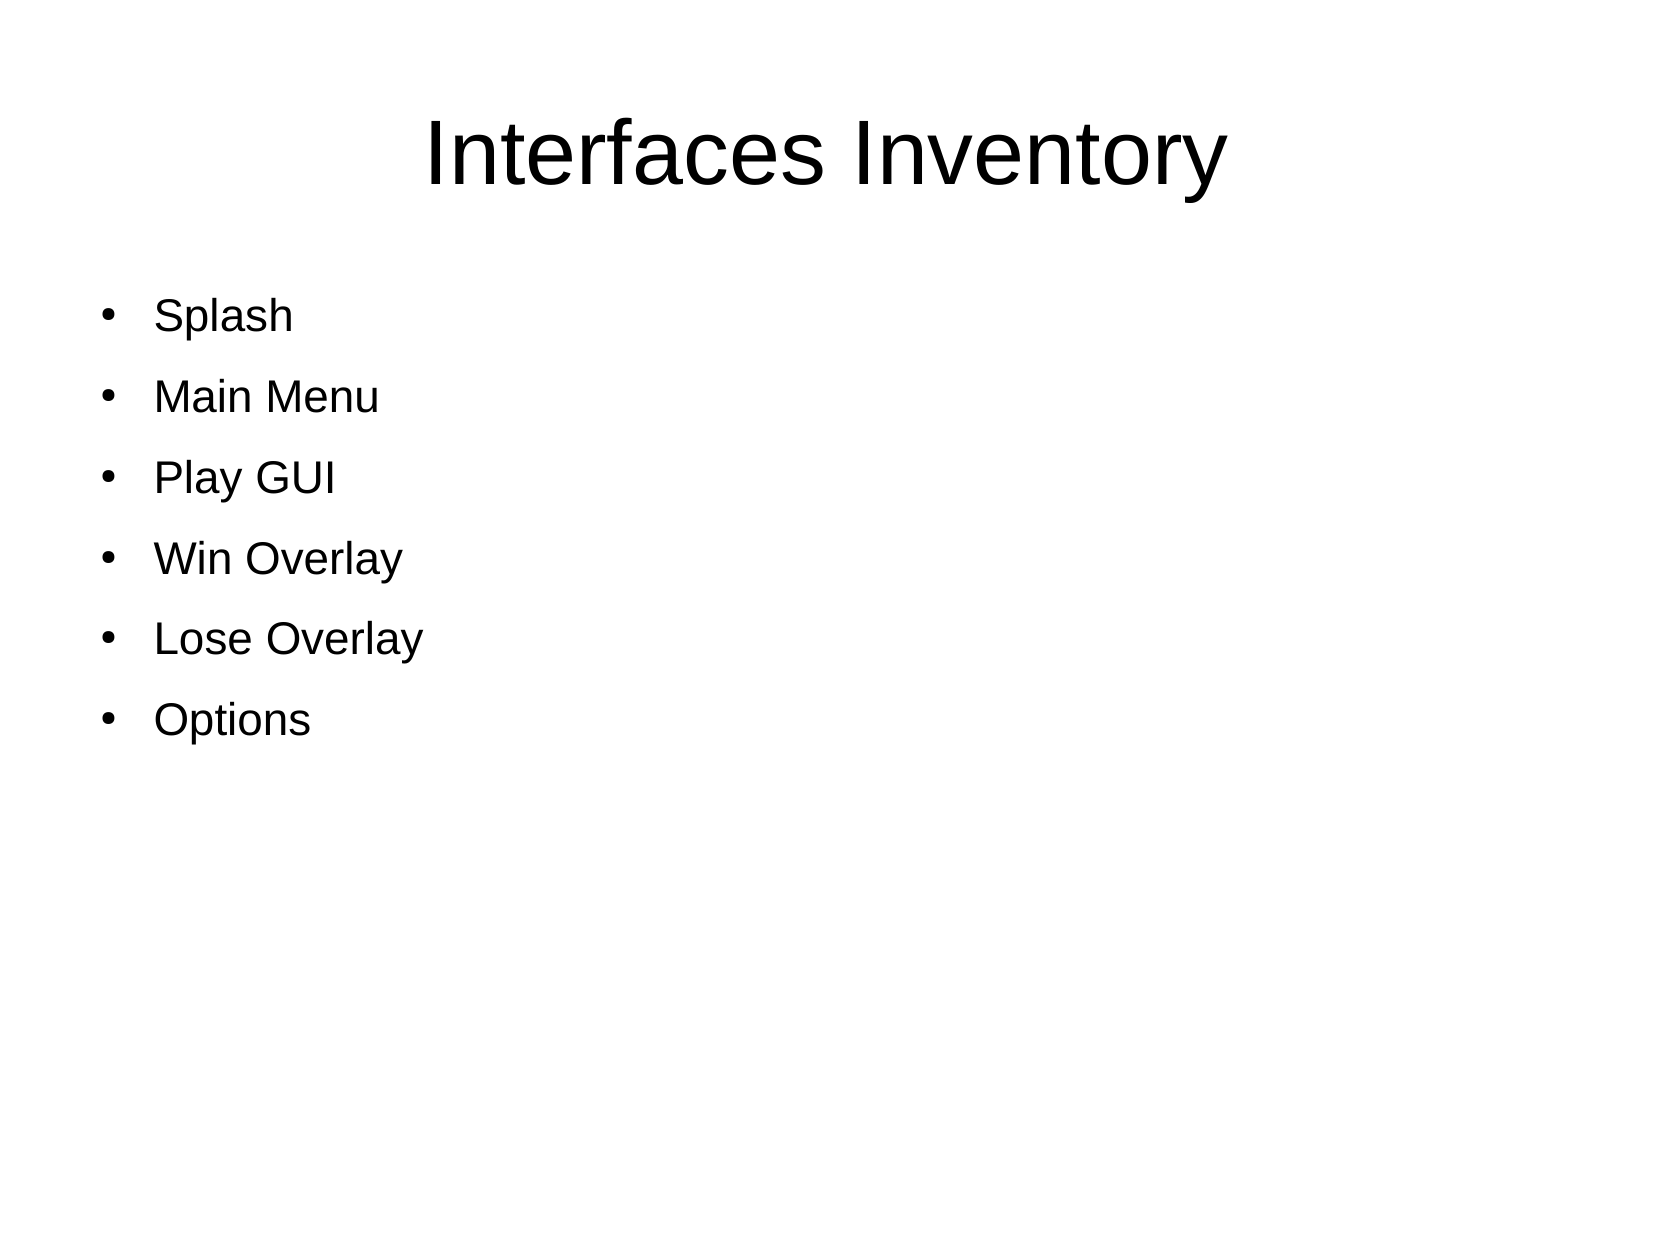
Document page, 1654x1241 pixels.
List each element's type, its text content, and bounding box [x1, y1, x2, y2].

list Splash Main Menu Play GUI Win Overlay Lose Overlay Options [82, 290, 1571, 1155]
title Interfaces Inventory [82, 49, 1571, 257]
